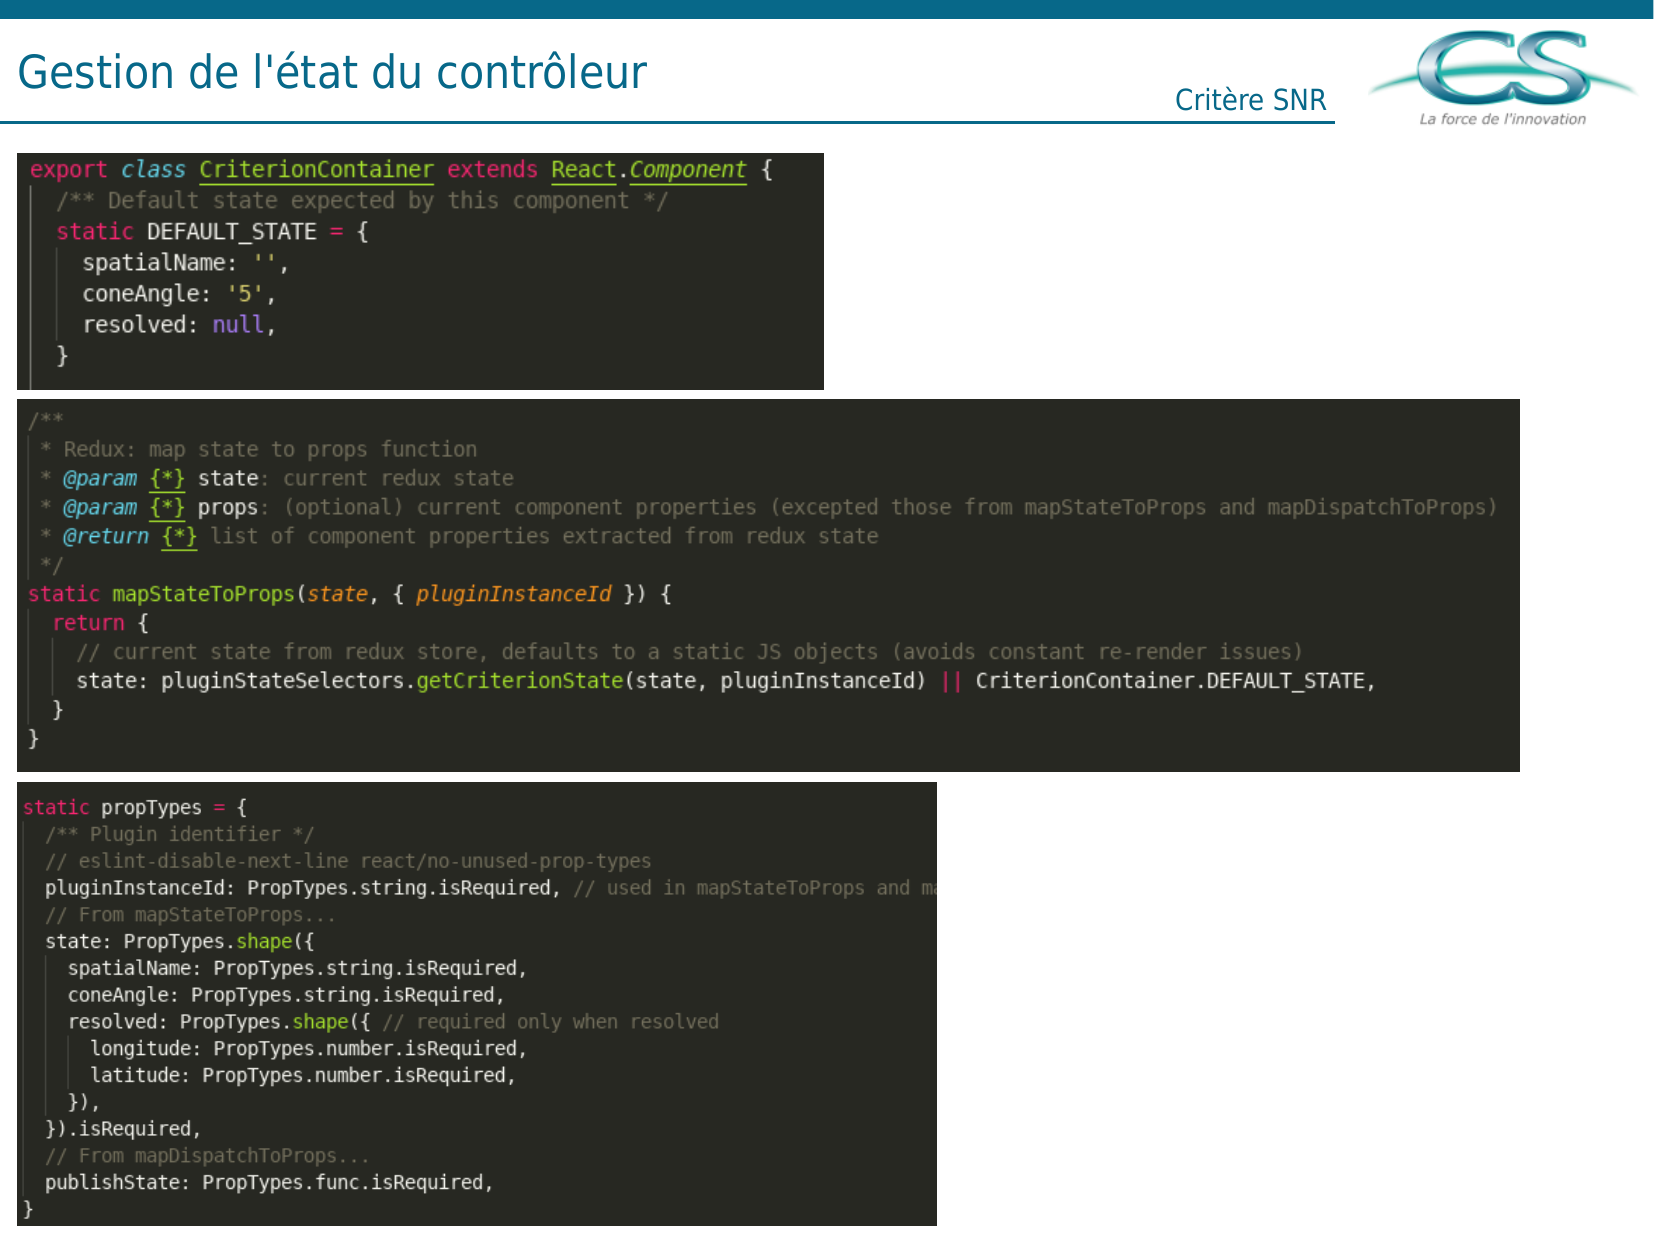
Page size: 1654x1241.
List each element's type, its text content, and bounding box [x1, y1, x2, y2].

picture [17, 399, 1520, 772]
picture [17, 153, 824, 390]
text_box Critère SNR [1163, 71, 1347, 142]
picture [1368, 28, 1642, 128]
picture [17, 782, 937, 1226]
title Gestion de l'état du contrôleur [17, 46, 1368, 106]
